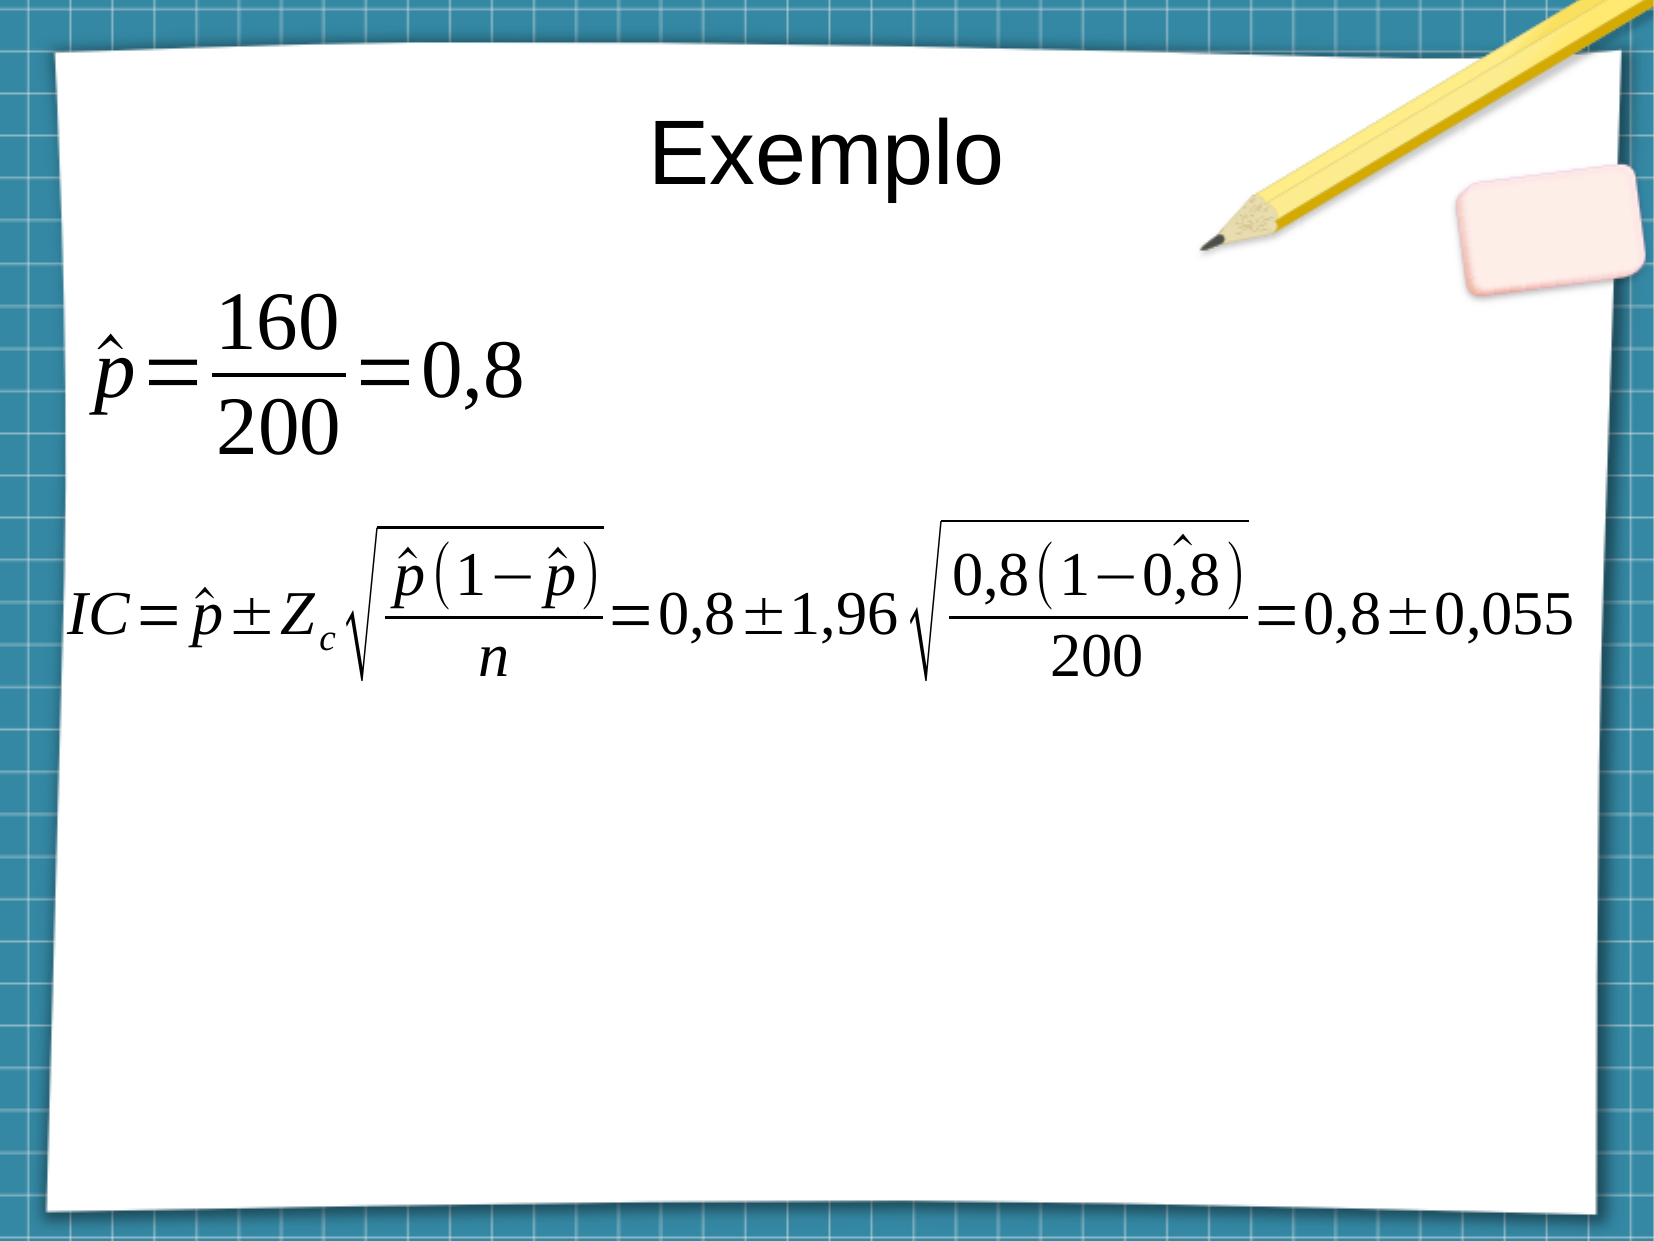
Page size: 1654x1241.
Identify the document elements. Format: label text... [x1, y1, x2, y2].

chart [79, 276, 532, 473]
chart [58, 517, 1583, 691]
title Exemplo [82, 49, 1571, 257]
picture [0, 0, 1654, 1241]
